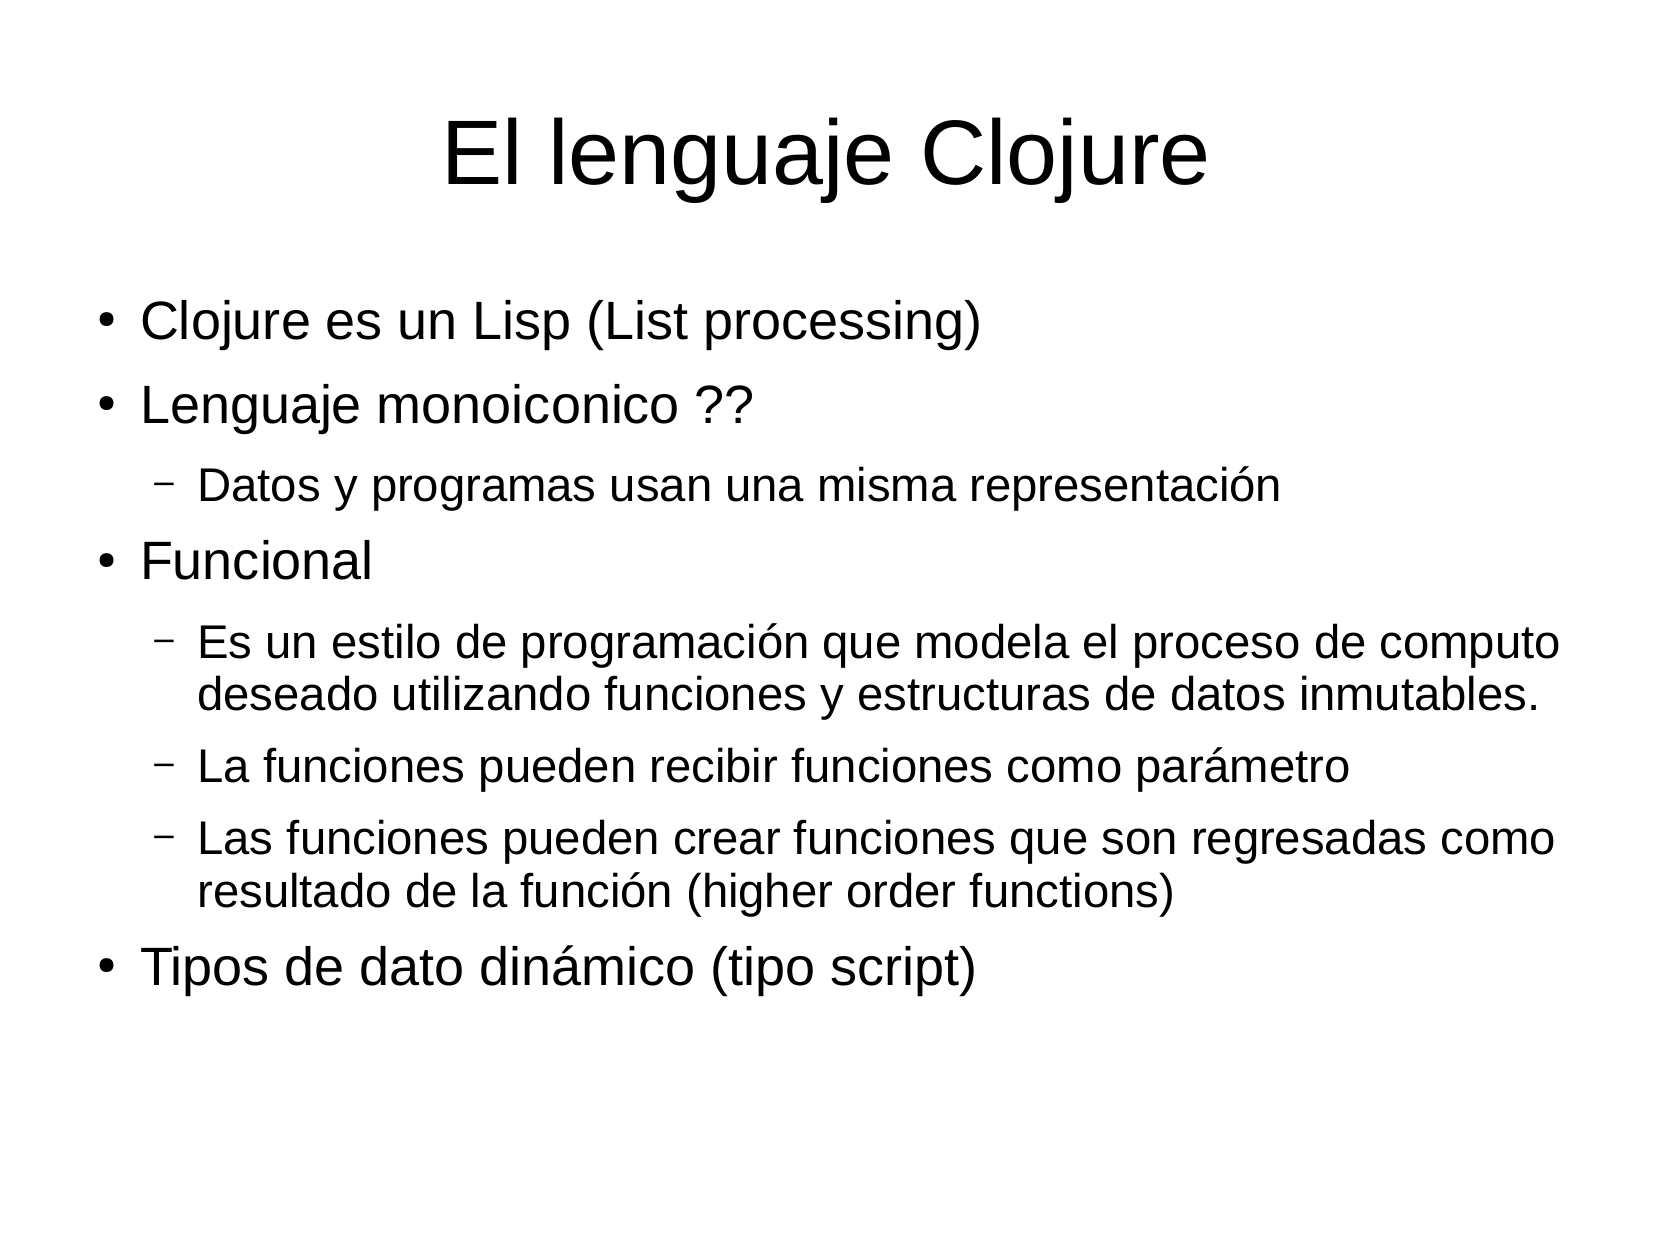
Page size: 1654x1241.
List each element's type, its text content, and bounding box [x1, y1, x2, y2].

title El lenguaje Clojure [82, 49, 1571, 257]
list Clojure es un Lisp (List processing) Lenguaje monoiconico ?? Datos y programas usan una misma representación Funcional Es un estilo de programación que modela el proceso de computo deseado utilizando funciones y estructuras de datos inmutables. La funciones pueden recibir funciones como parámetro Las funciones pueden crear funciones que son regresadas como resultado de la función (higher order functions) Tipos de dato dinámico (tipo script) [82, 290, 1571, 1010]
